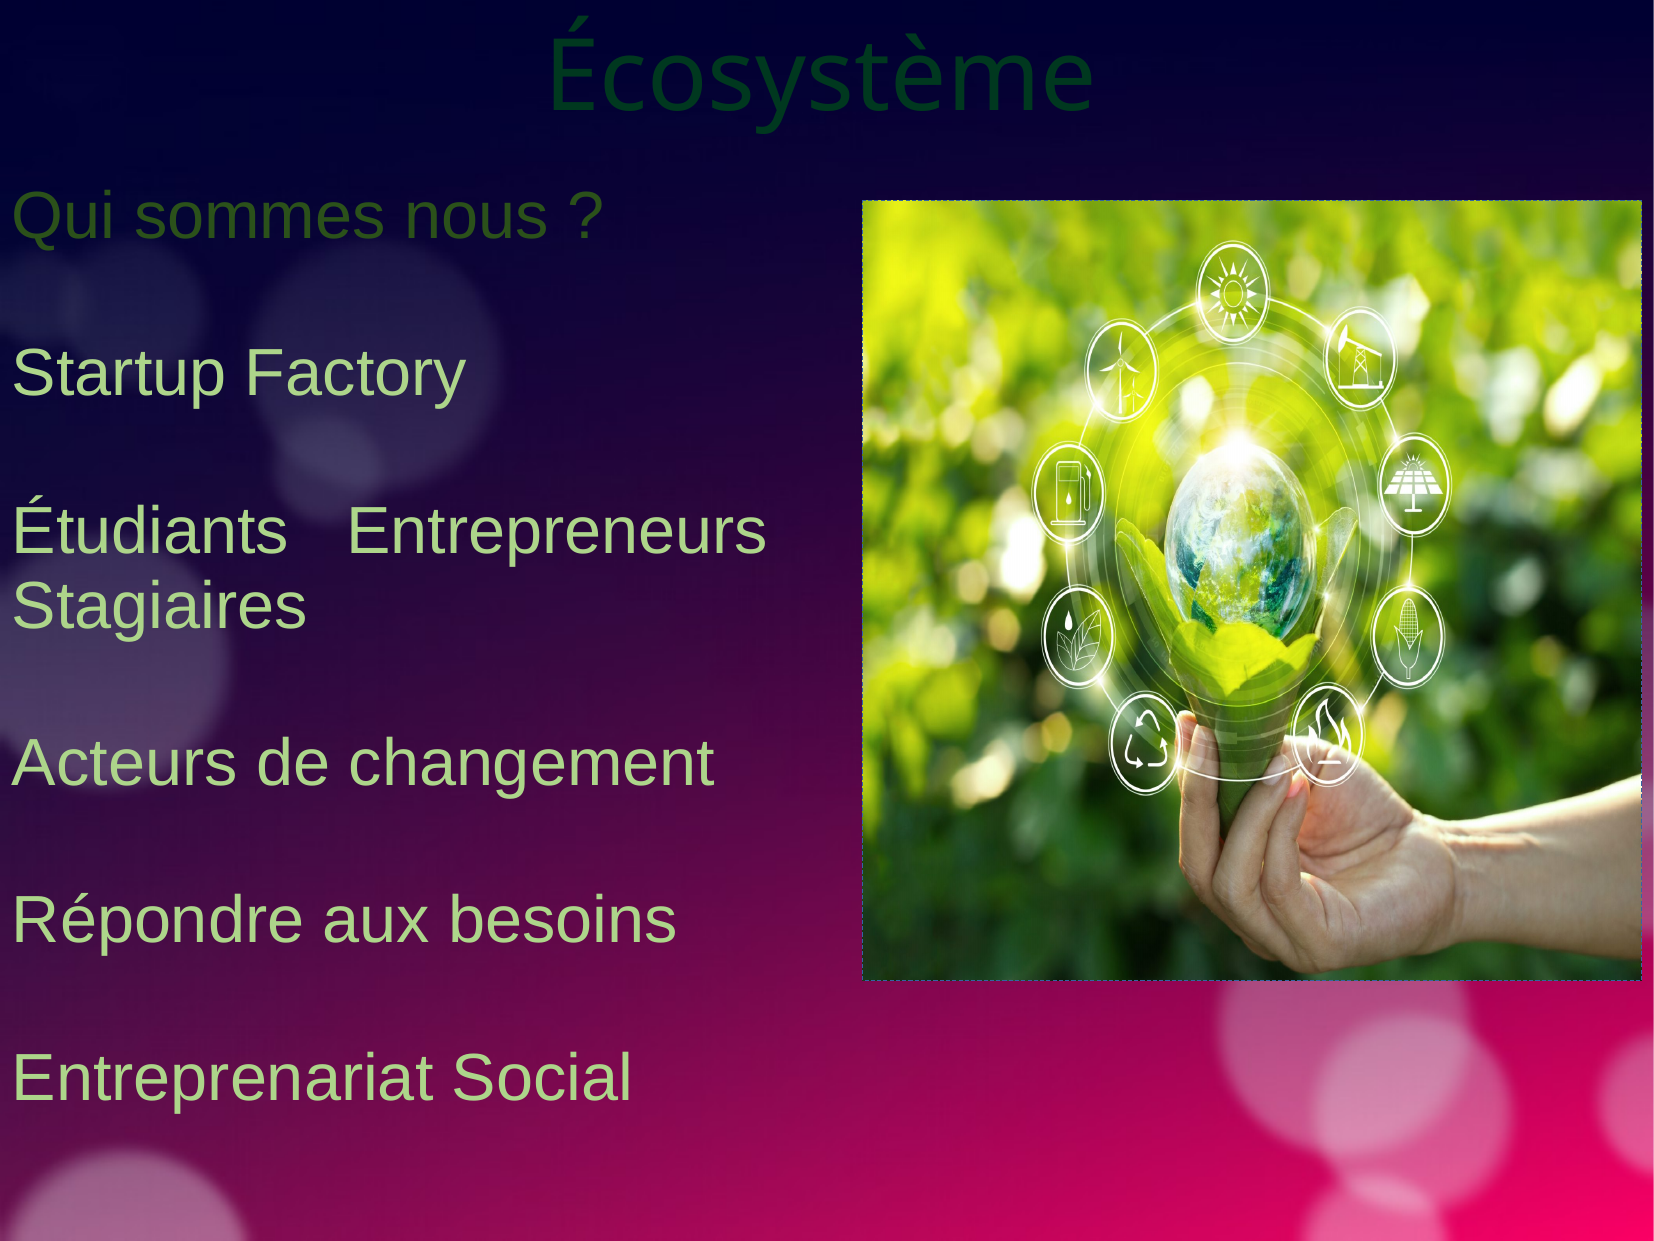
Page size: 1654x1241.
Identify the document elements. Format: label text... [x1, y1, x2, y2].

subtitle Qui sommes nous ? Startup Factory Étudiants Entrepreneurs Stagiaires Acteurs de changement Répondre aux besoins Entreprenariat Social [11, 177, 827, 1237]
title Écosystème [0, 5, 1642, 139]
picture [0, 0, 1654, 1241]
